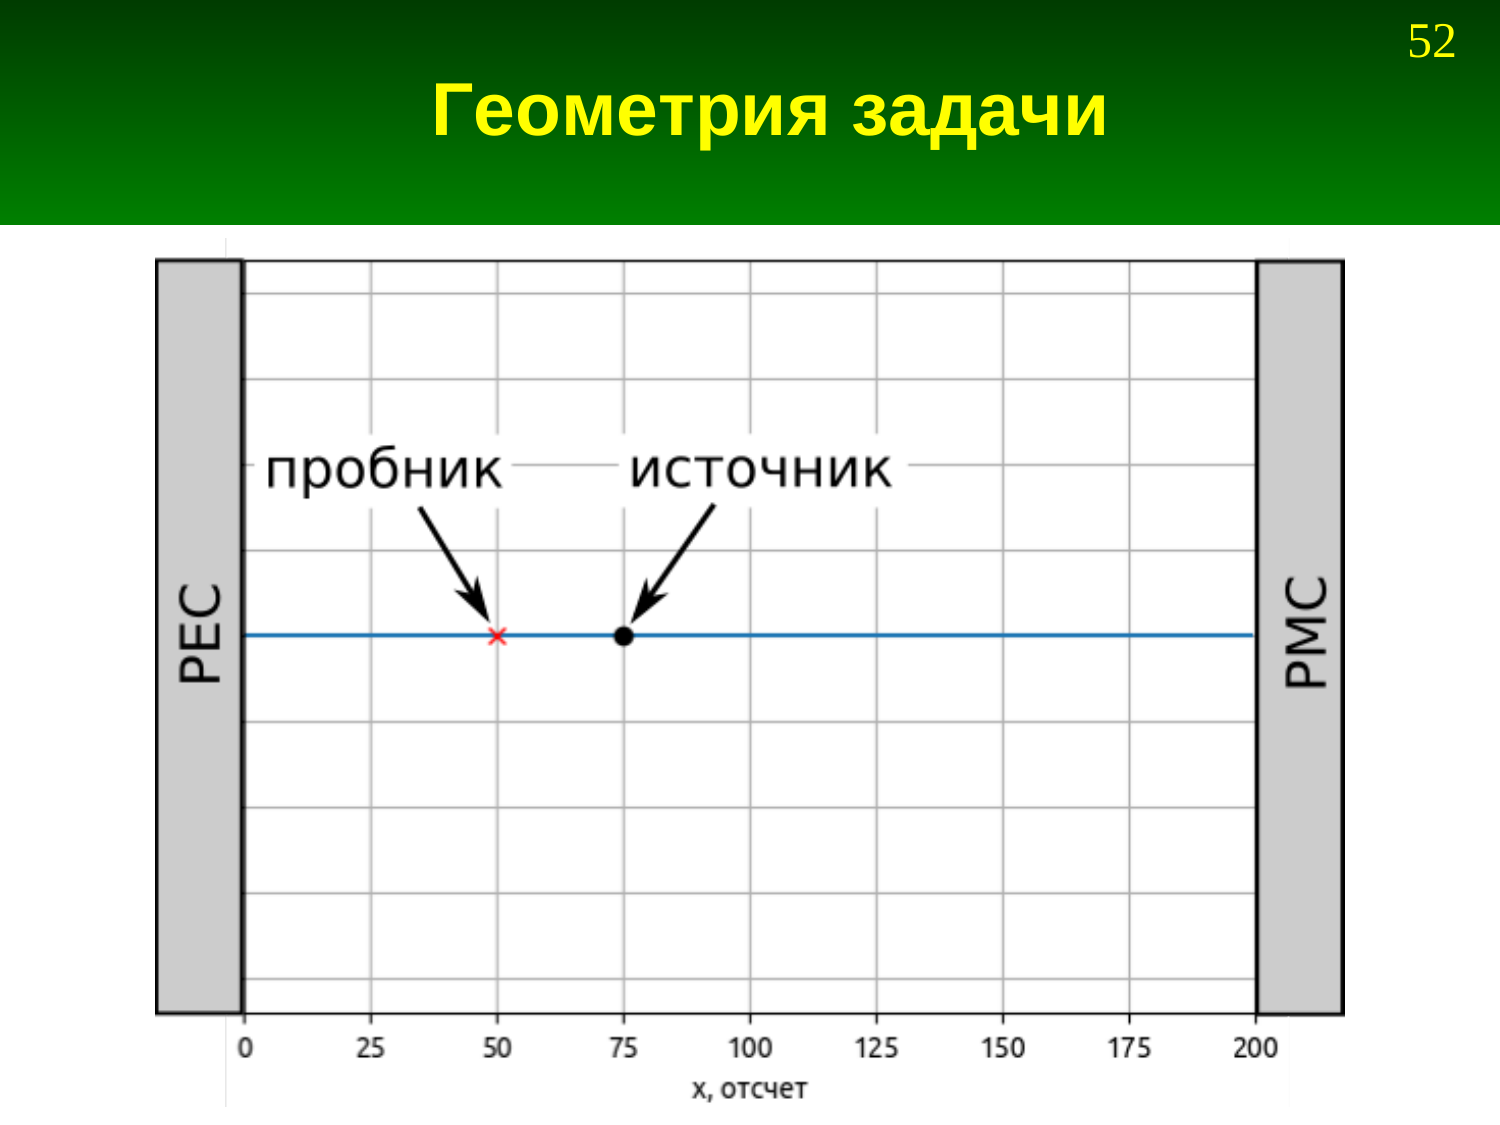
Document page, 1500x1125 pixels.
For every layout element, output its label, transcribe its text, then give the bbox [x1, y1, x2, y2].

title Геометрия задачи [100, 7, 1441, 204]
picture [155, 238, 1345, 1107]
